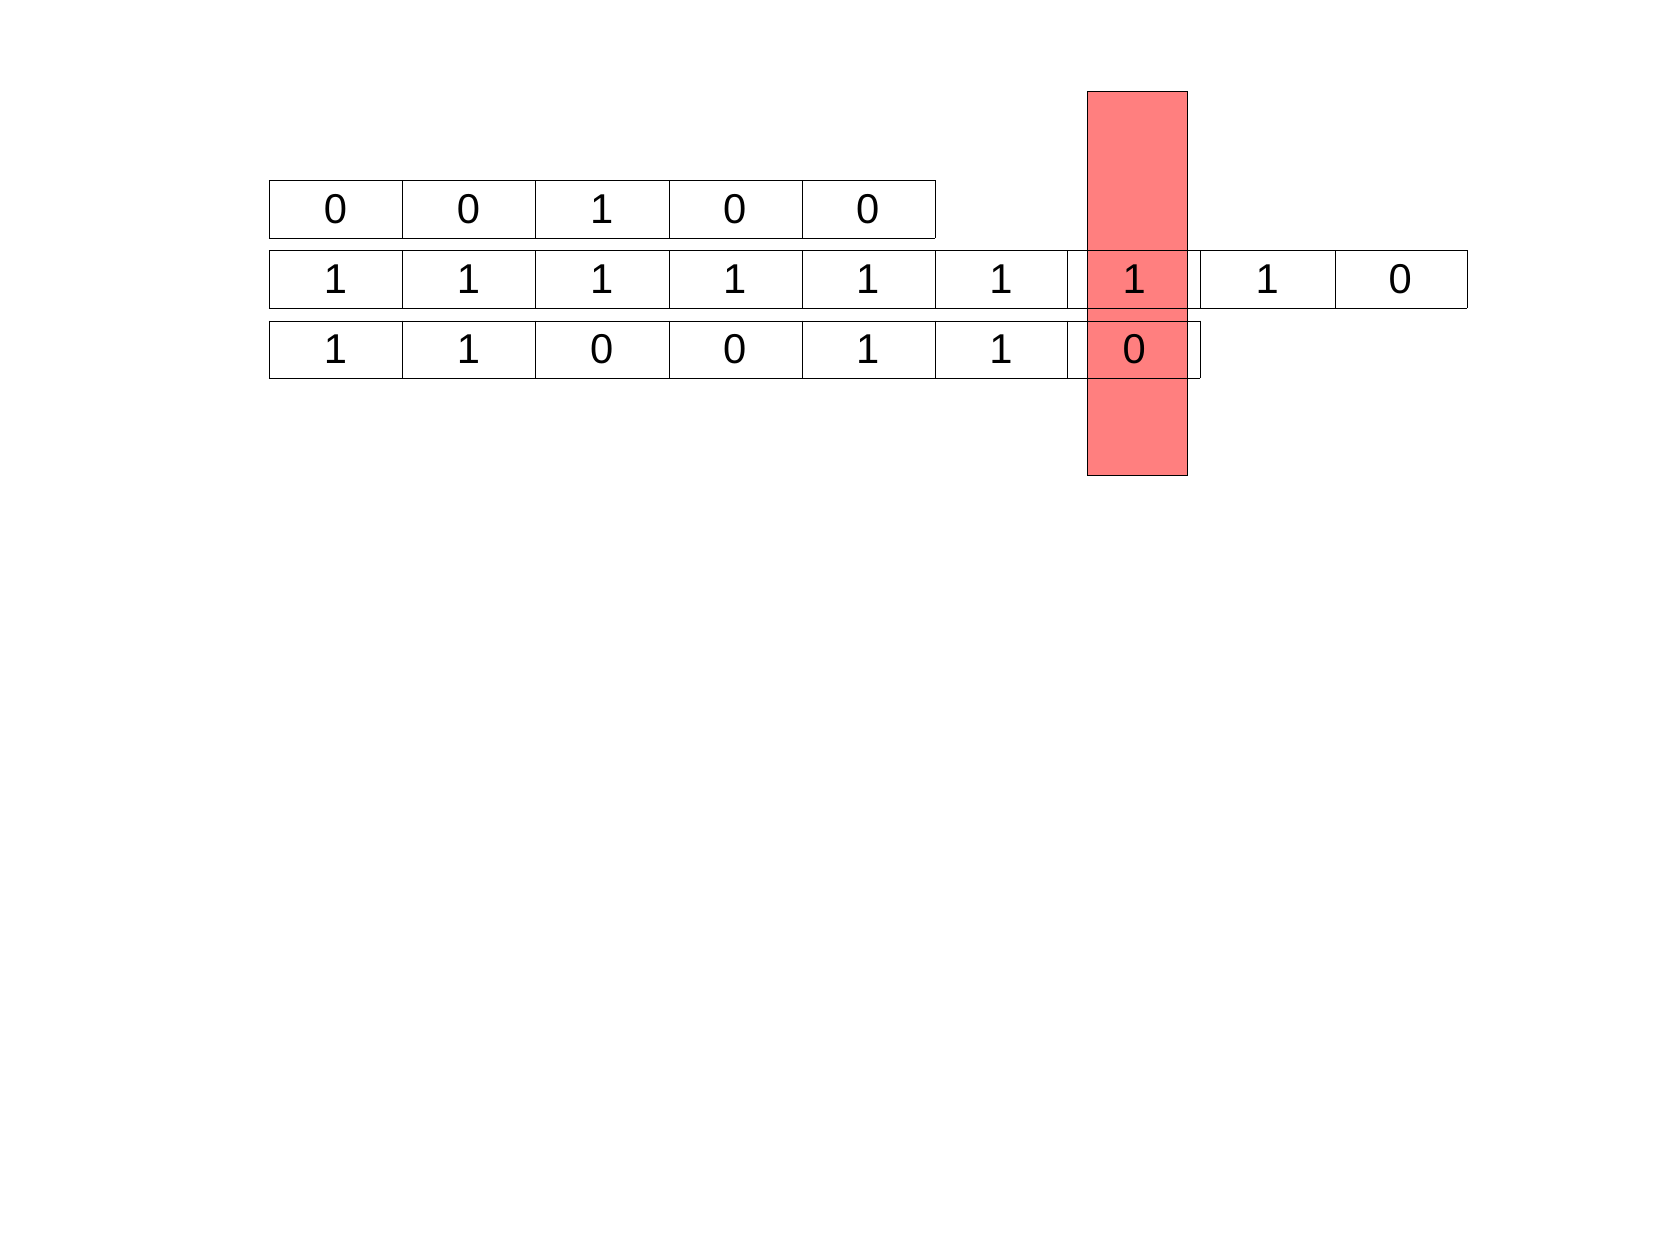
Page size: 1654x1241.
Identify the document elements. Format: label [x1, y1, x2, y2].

chart [268, 180, 1470, 557]
text_box [1087, 91, 1188, 180]
